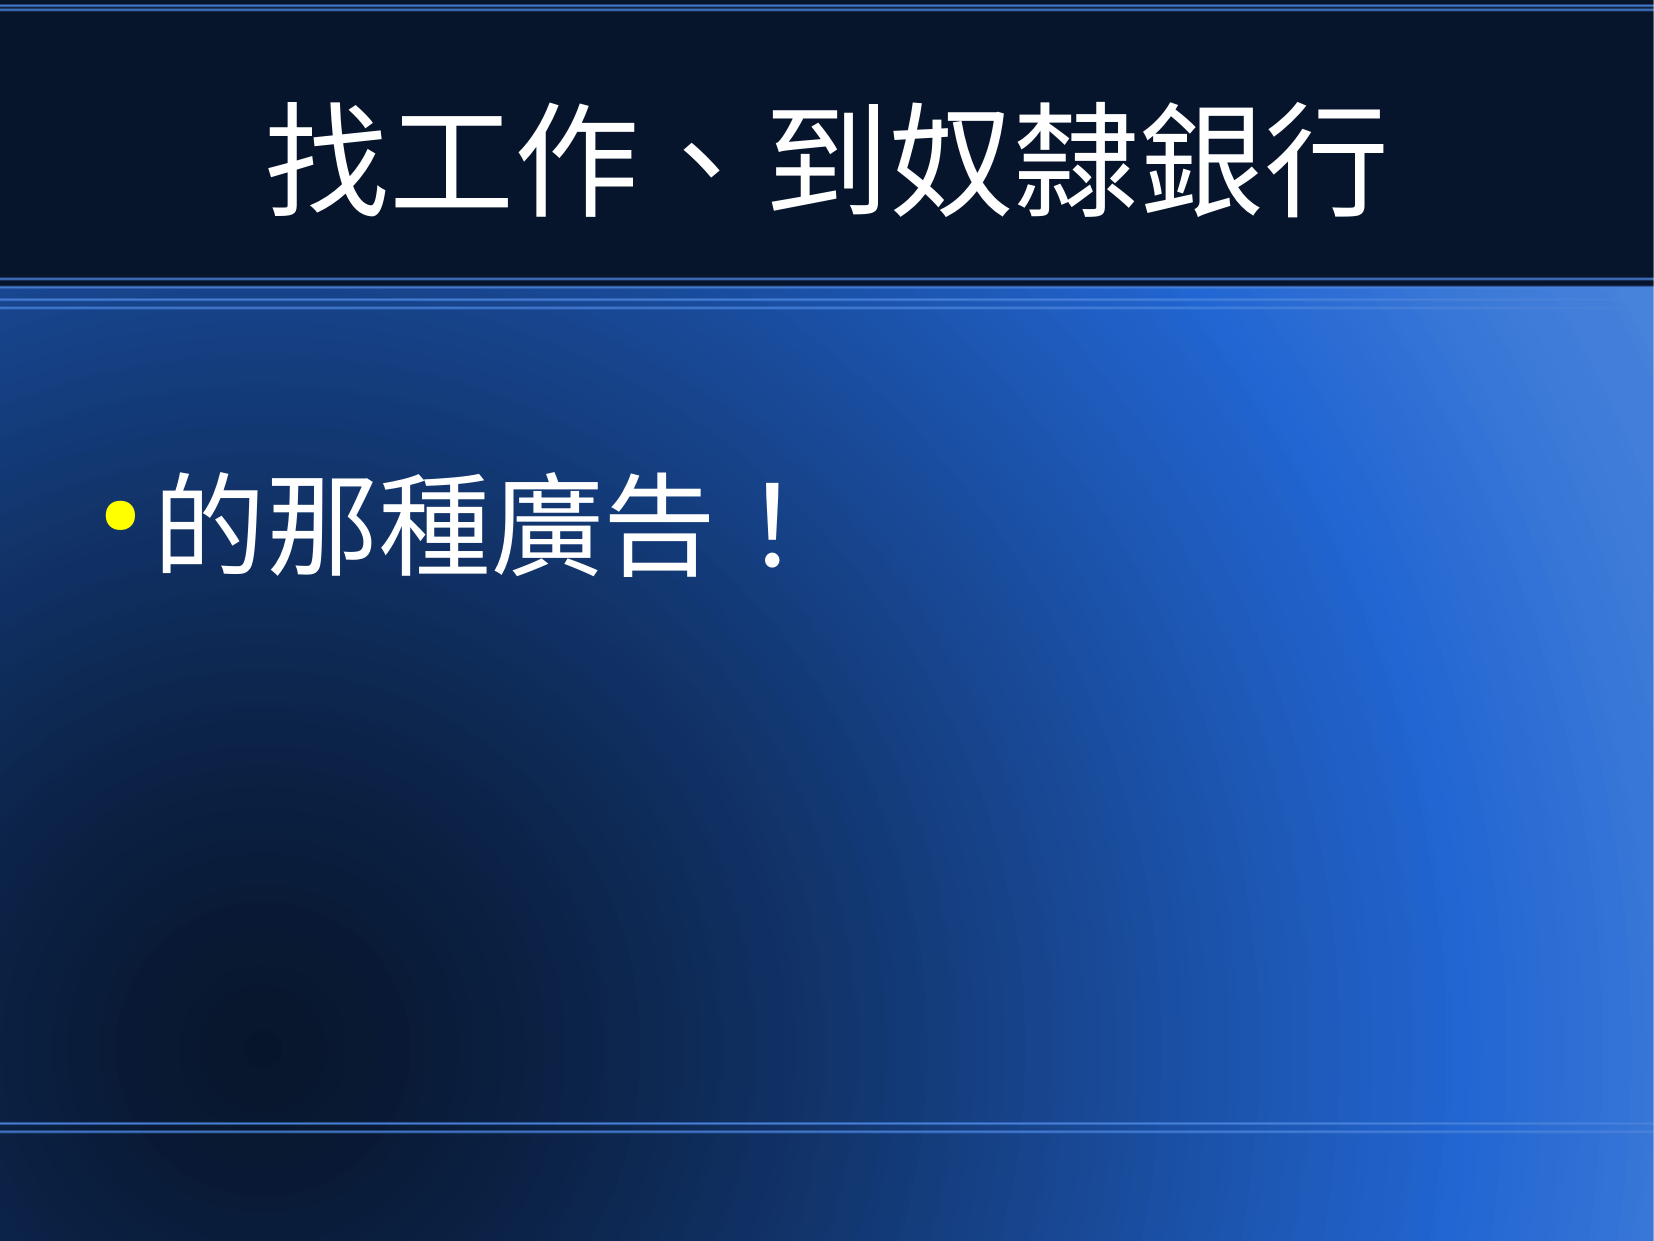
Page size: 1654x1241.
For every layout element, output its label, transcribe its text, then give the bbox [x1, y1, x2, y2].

list 的那種廣告！ [82, 355, 1571, 1241]
picture [0, 0, 1654, 1241]
title 找工作、到奴隸銀行 [82, 49, 1571, 257]
